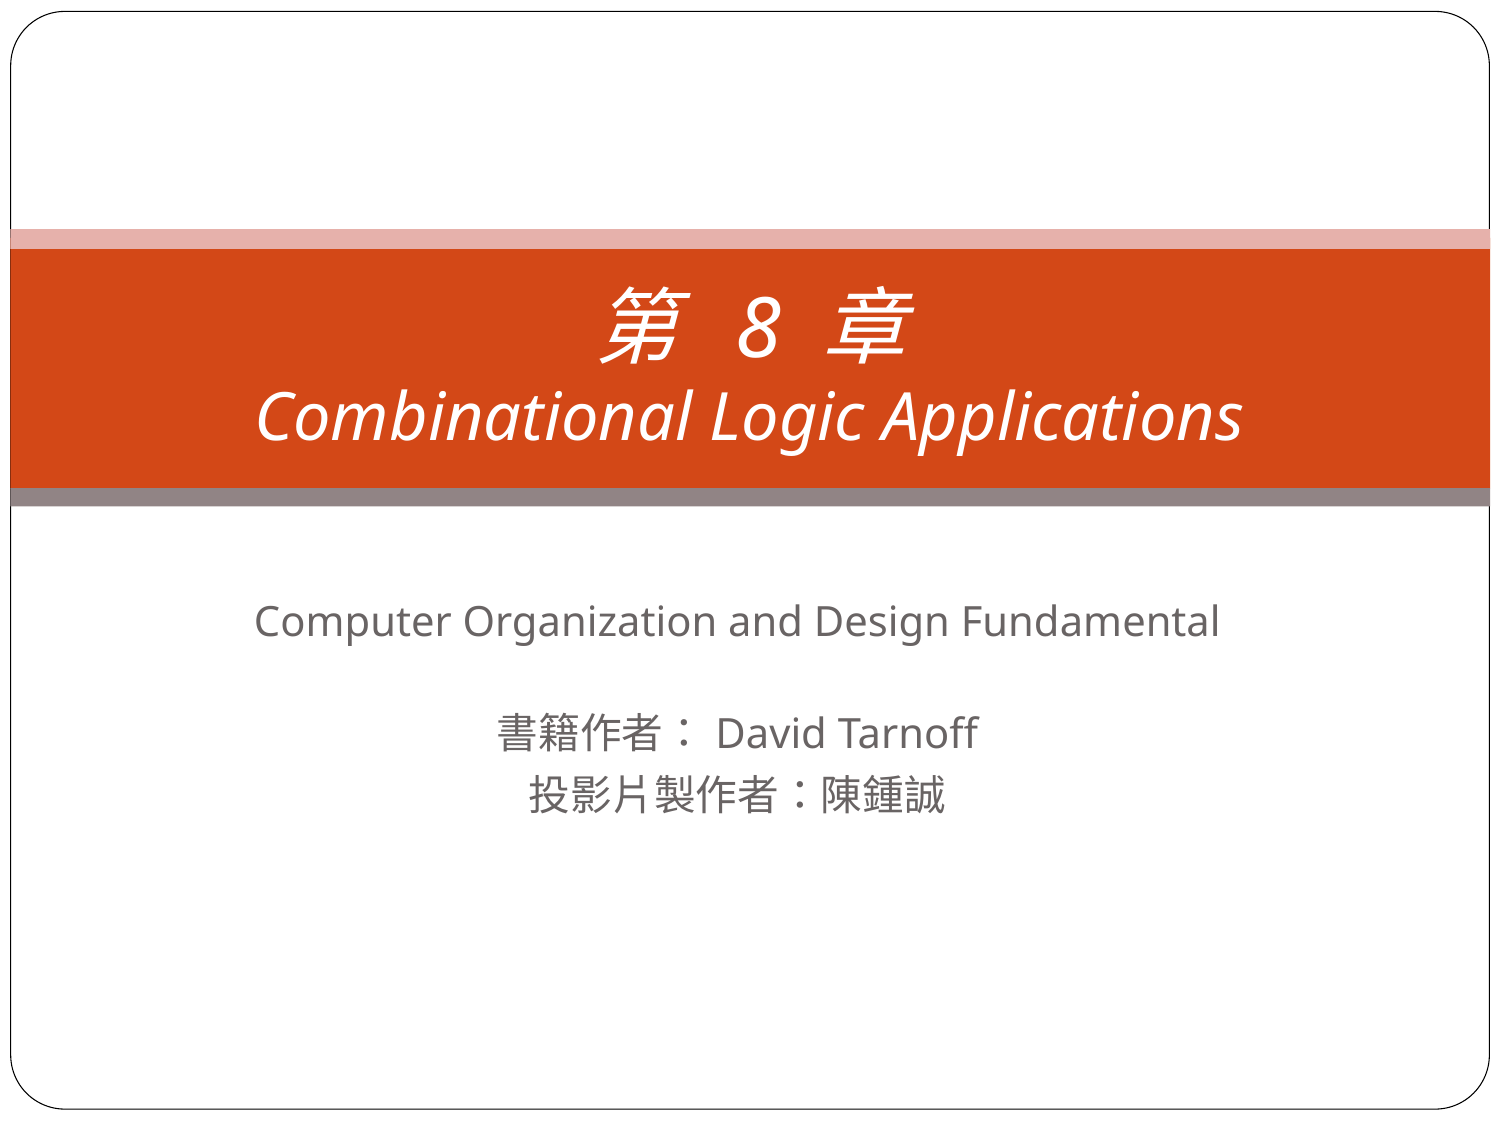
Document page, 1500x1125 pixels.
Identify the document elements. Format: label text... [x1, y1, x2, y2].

text_box Computer Organization and Design Fundamental 書籍作者：David Tarnoff 投影片製作者：陳鍾誠 [212, 524, 1263, 826]
title 第 8 章 Combinational Logic Applications [75, 247, 1426, 489]
